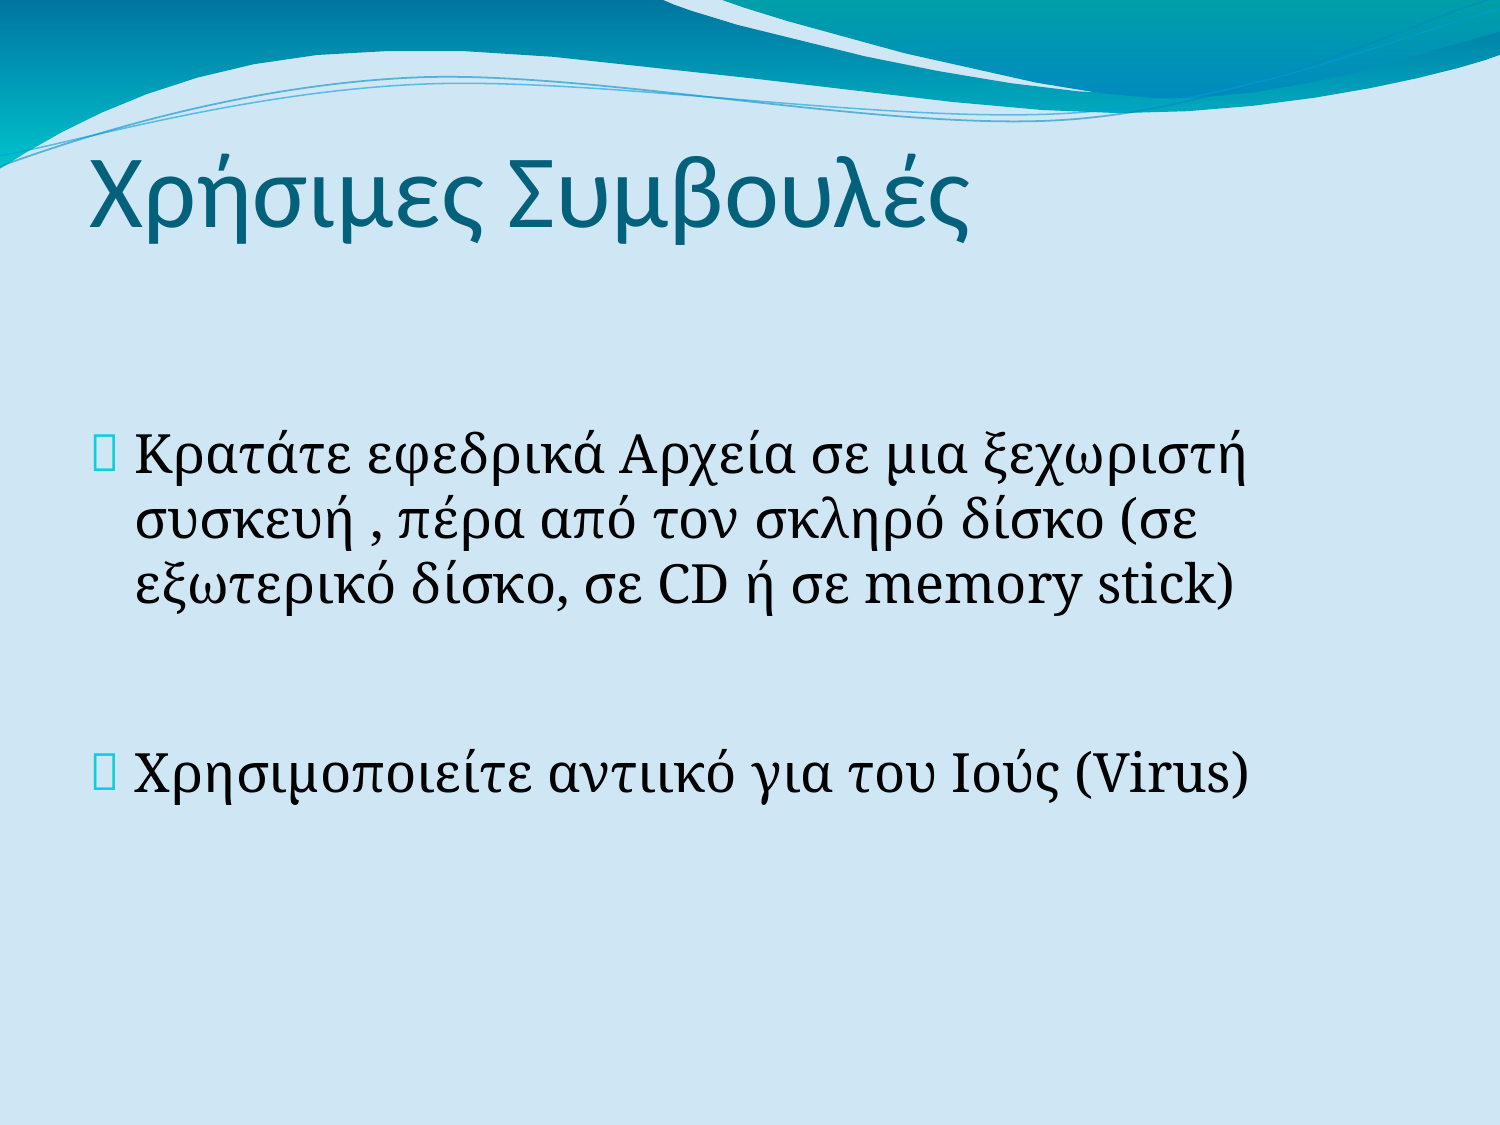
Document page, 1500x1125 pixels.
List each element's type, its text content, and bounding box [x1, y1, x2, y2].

list Κρατάτε εφεδρικά Αρχεία σε μια ξεχωριστή συσκευή , πέρα από τον σκληρό δίσκο (σε εξωτερικό δίσκο, σε CD ή σε memory stick) Xρησιμοποιείτε αντιικό για του Ιούς (Virus) [75, 317, 1425, 1038]
title Xρήσιμες Συμβουλές [75, 115, 1425, 303]
